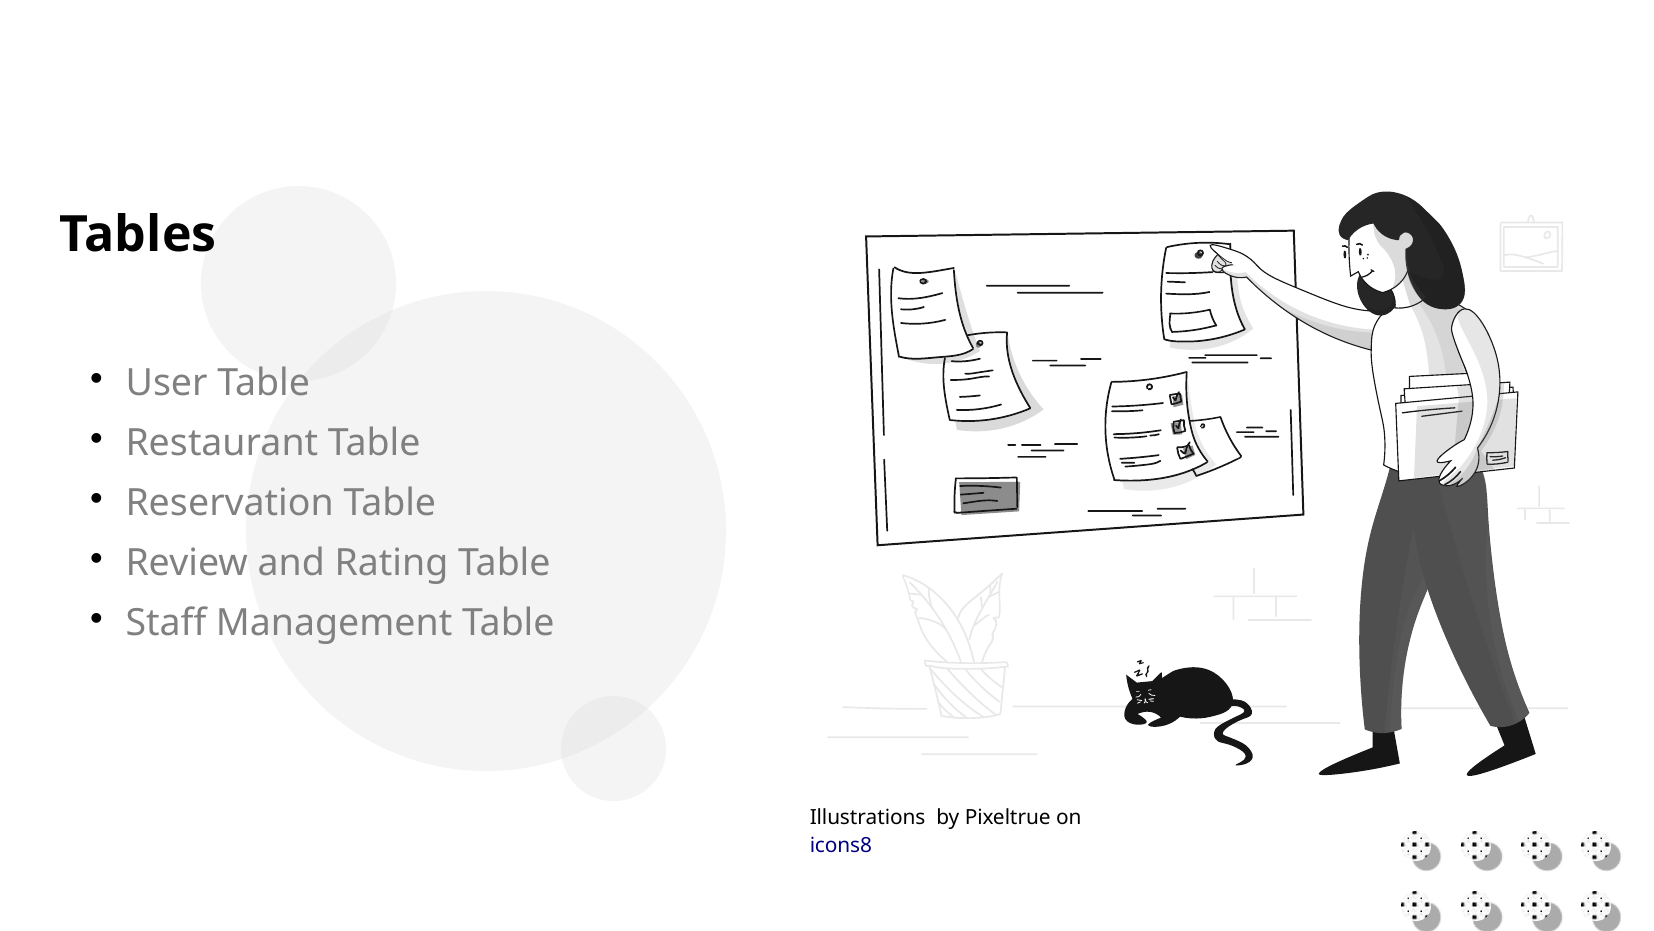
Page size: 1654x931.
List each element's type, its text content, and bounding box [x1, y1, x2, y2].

picture [1460, 830, 1492, 862]
text_box User Table Restaurant Table Reservation Table Review and Rating Table Staff Management Table [75, 350, 1005, 680]
picture [1520, 831, 1552, 862]
picture [1461, 890, 1492, 922]
picture [1400, 830, 1432, 862]
picture [1581, 830, 1612, 862]
picture [1400, 891, 1432, 922]
picture [1580, 890, 1612, 922]
picture [1520, 890, 1552, 922]
text_box Tables [44, 193, 600, 259]
